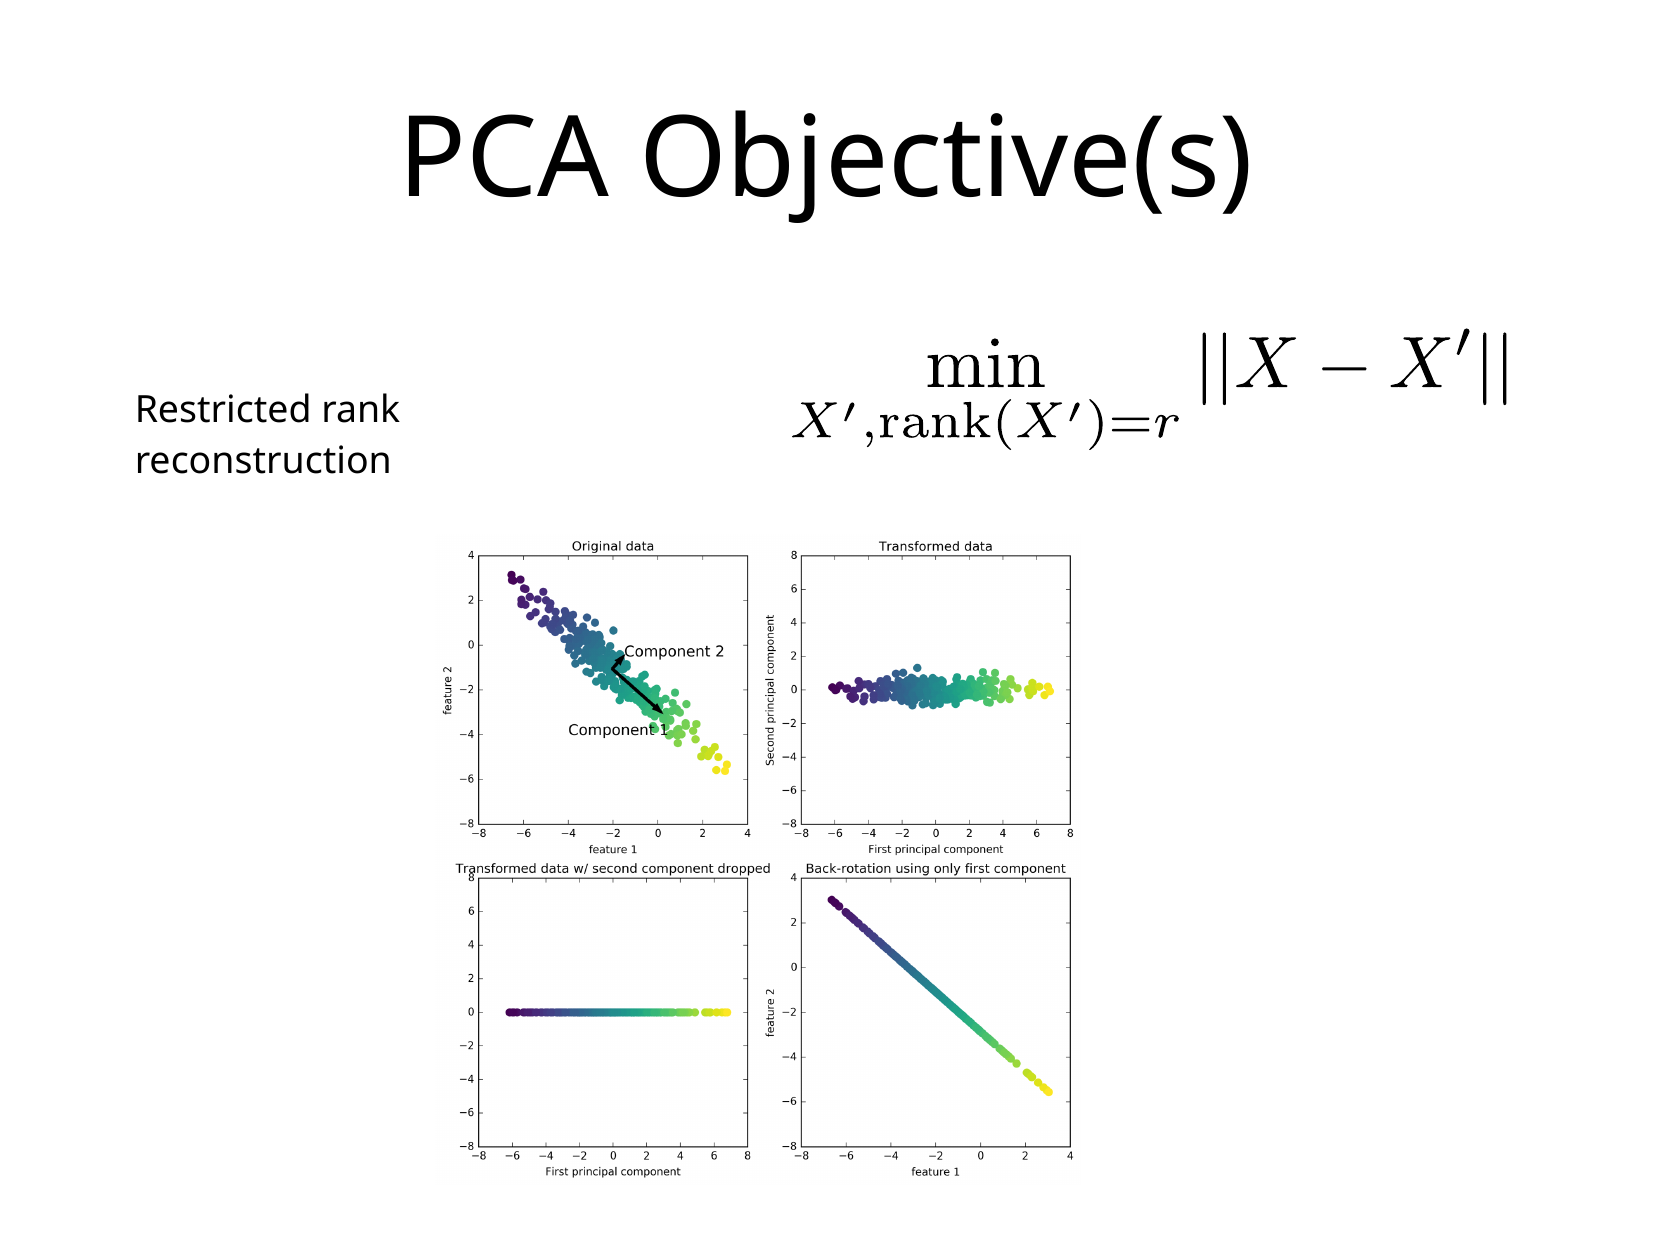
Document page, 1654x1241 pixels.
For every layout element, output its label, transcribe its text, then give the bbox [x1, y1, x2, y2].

title PCA Objective(s) [82, 49, 1571, 257]
text_box [789, 328, 1516, 451]
text_box Restricted rank reconstruction [120, 375, 631, 428]
picture [435, 534, 1081, 1186]
